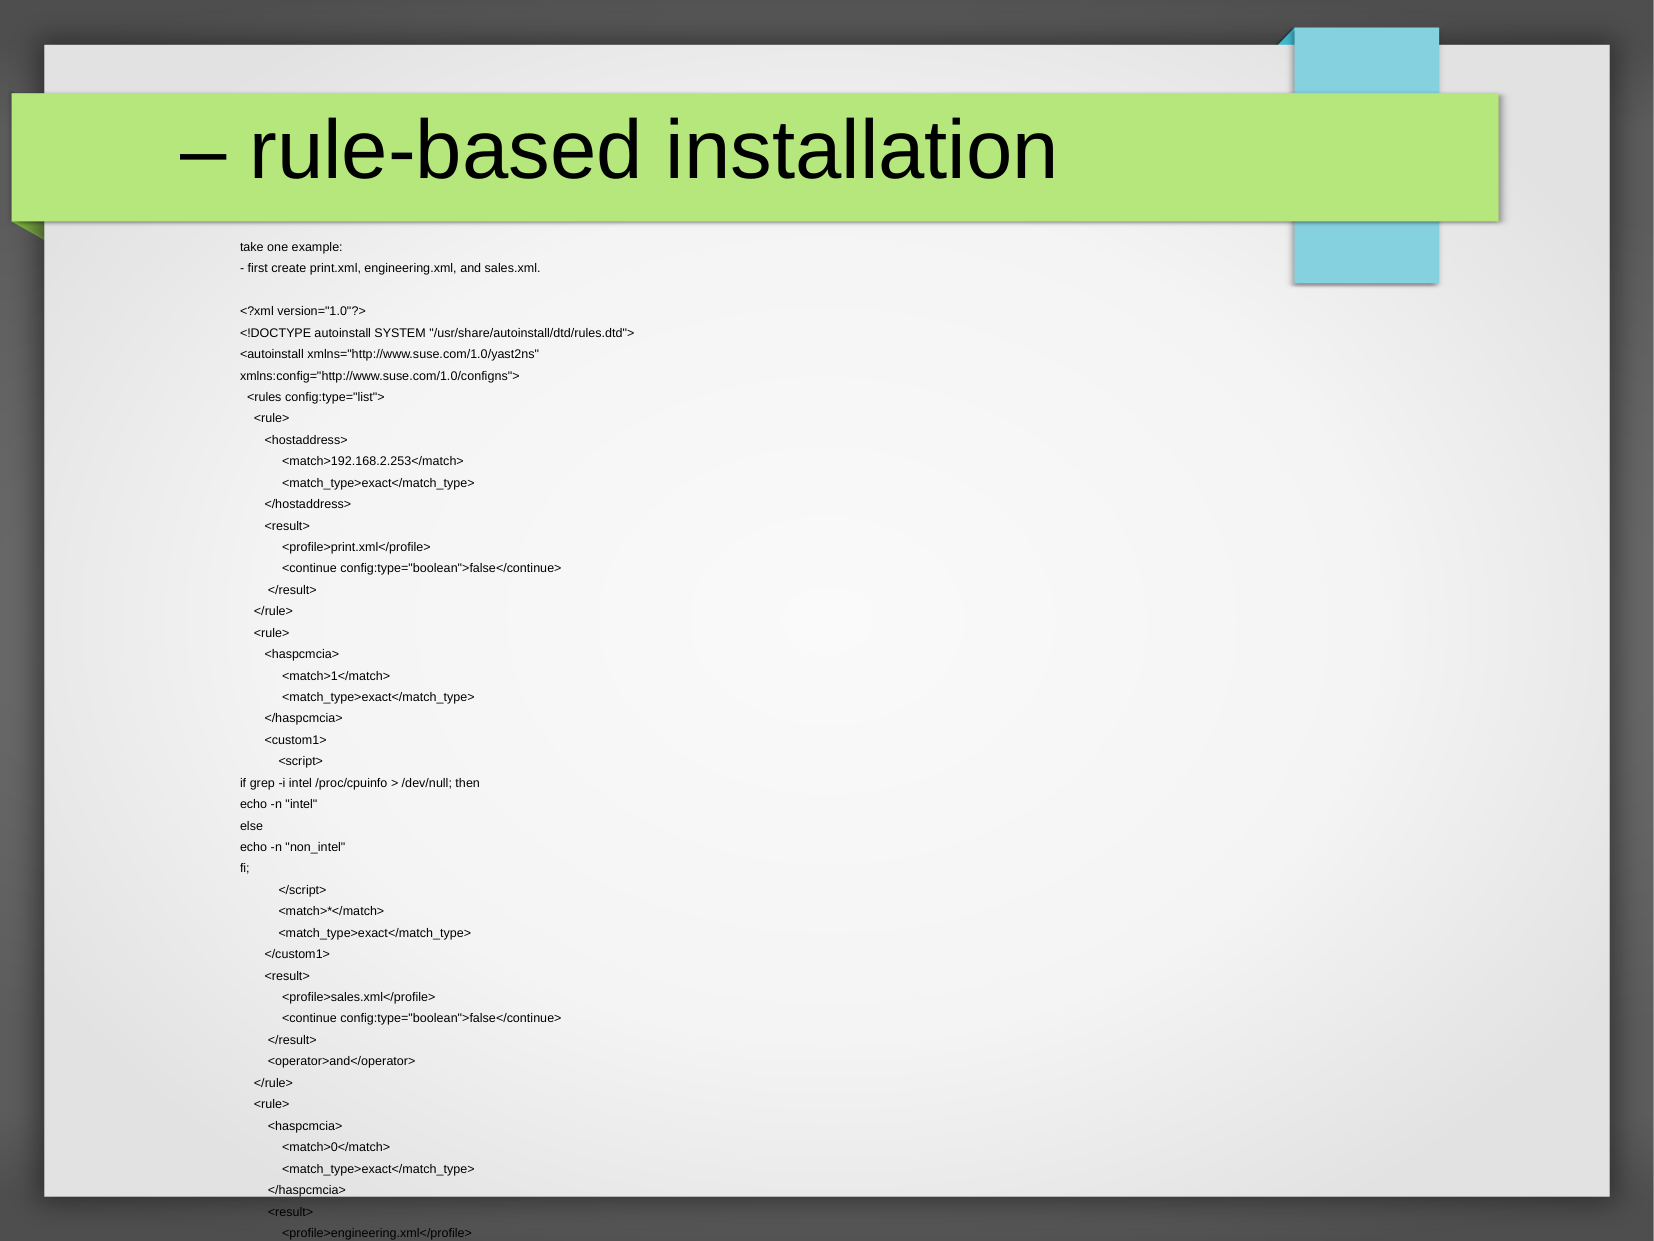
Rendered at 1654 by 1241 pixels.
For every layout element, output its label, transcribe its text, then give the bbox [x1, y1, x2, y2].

picture [0, 0, 1654, 1241]
title – rule-based installation [180, 75, 1321, 226]
list take one example: - first create print.xml, engineering.xml, and sales.xml. <?xml version="1.0"?> <!DOCTYPE autoinstall SYSTEM "/usr/share/autoinstall/dtd/rules.dtd"> <autoinstall xmlns="http://www.suse.com/1.0/yast2ns" xmlns:config="http://www.suse.com/1.0/configns"> <rules config:type="list"> <rule> <hostaddress> <match>192.168.2.253</match> <match_type>exact</match_type> </hostaddress> <result> <profile>print.xml</profile> <continue config:type="boolean">false</continue> </result> </rule> <rule> <haspcmcia> <match>1</match> <match_type>exact</match_type> </haspcmcia> <custom1> <script> if grep -i intel /proc/cpuinfo > /dev/null; then echo -n "intel" else echo -n "non_intel" fi; </script> <match>*</match> <match_type>exact</match_type> </custom1> <result> <profile>sales.xml</profile> <continue config:type="boolean">false</continue> </result> <operator>and</operator> </rule> <rule> <haspcmcia> <match>0</match> <match_type>exact</match_type> </haspcmcia> <result> <profile>engineering.xml</profile> <continue config:type="boolean">false</continue> </result> </rule> </rules> </autoinstall> [240, 240, 1321, 1241]
